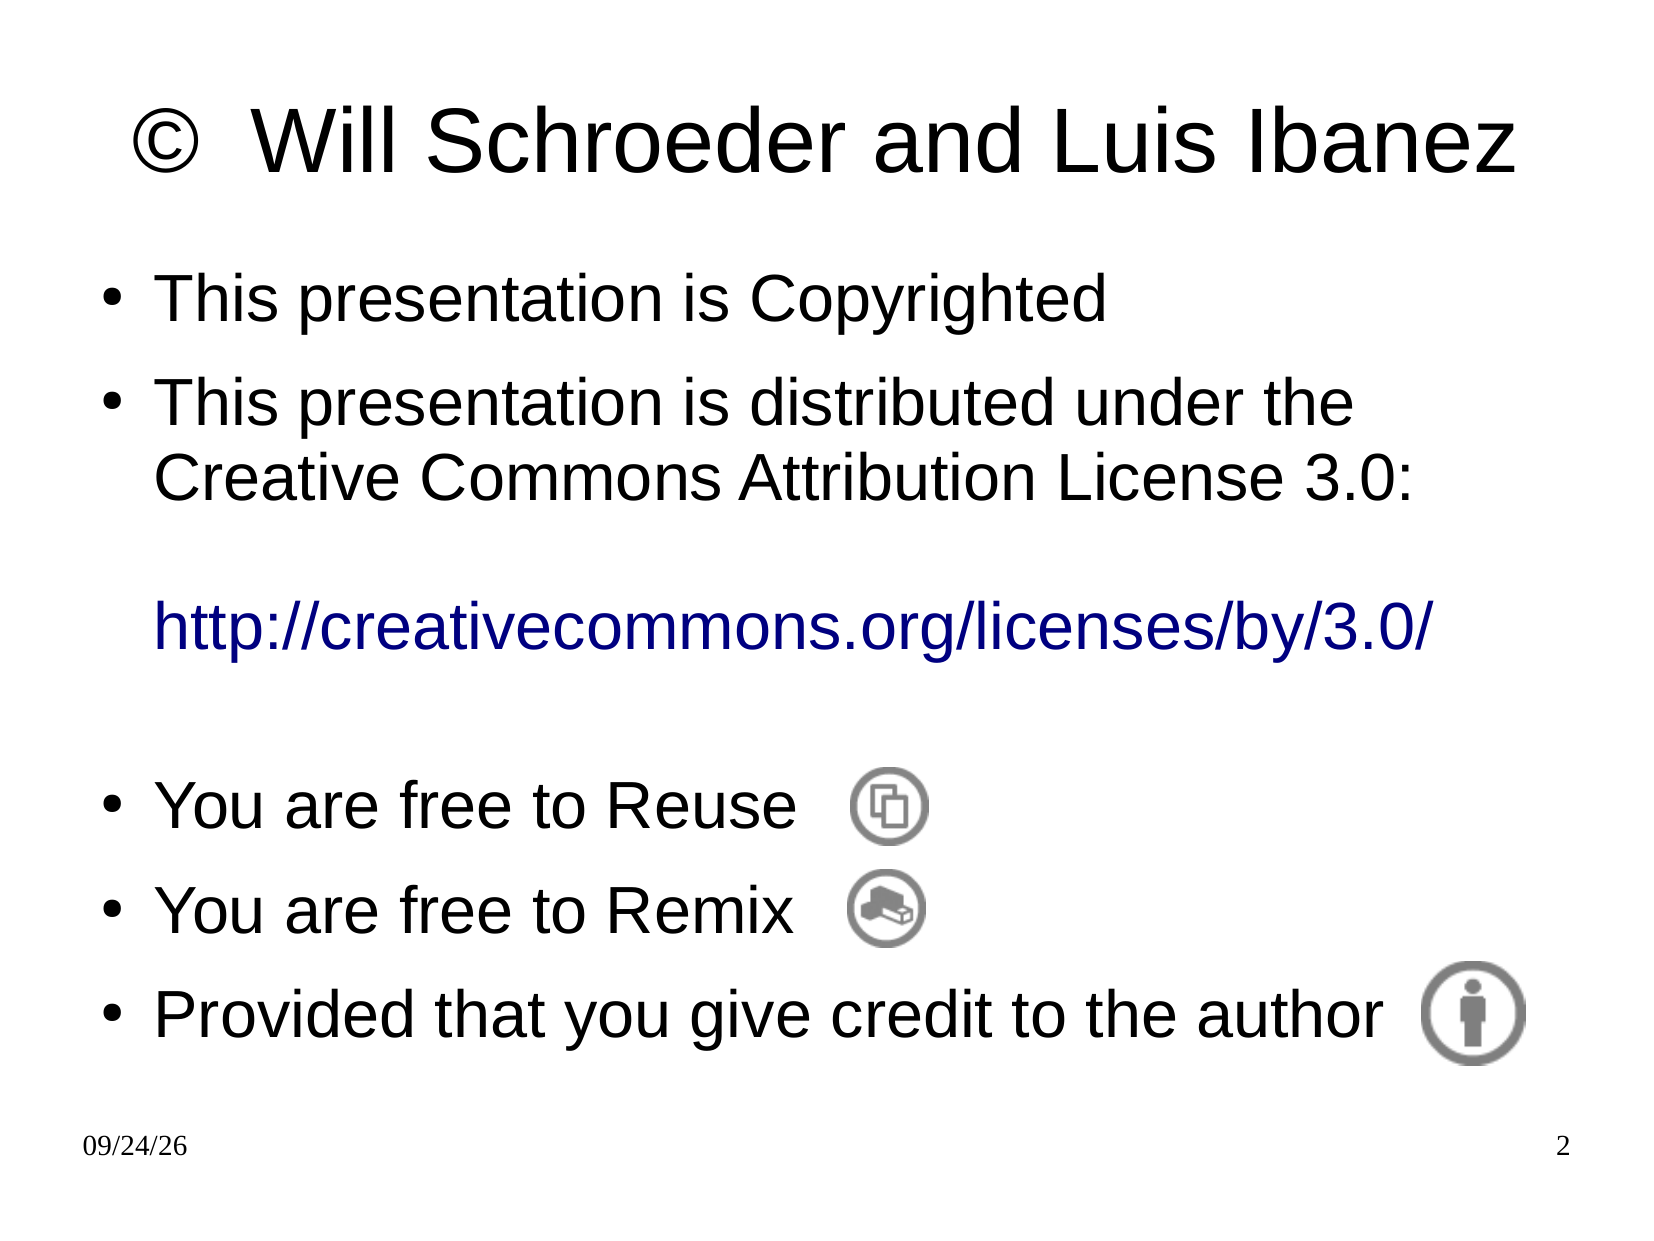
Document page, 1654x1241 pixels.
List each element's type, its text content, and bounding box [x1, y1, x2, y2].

picture [850, 767, 929, 846]
title © Will Schroeder and Luis Ibanez [82, 37, 1571, 245]
picture [1421, 961, 1526, 1066]
picture [847, 869, 926, 948]
list This presentation is Copyrighted This presentation is distributed under the Creative Commons Attribution License 3.0: http://creativecommons.org/licenses/by/3.0/ You are free to Reuse You are free to Remix Provided that you give credit to the author [82, 260, 1571, 1052]
